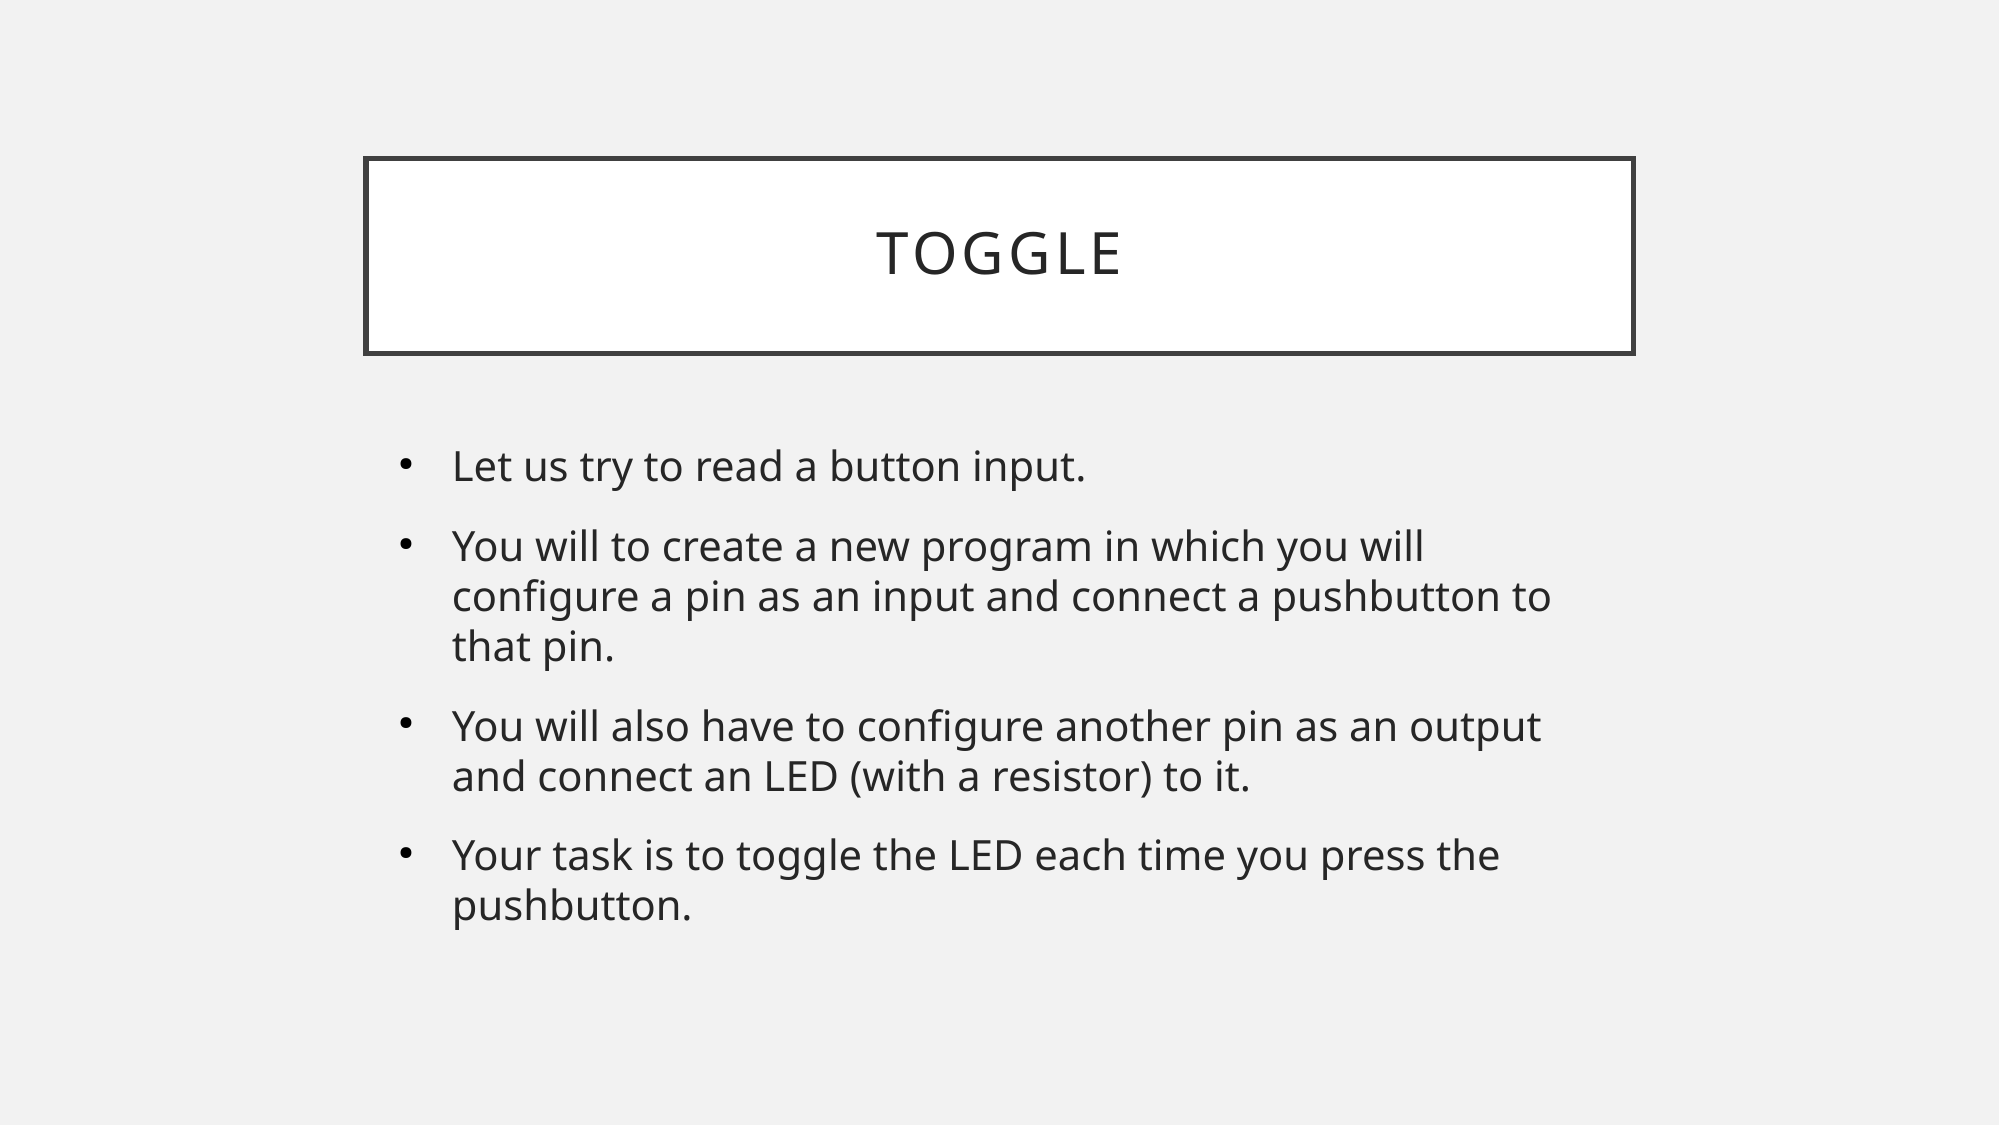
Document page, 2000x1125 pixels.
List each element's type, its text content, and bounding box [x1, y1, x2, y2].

list Let us try to read a button input. You will to create a new program in which you will configure a pin as an input and connect a pushbutton to that pin. You will also have to configure another pin as an output and connect an LED (with a resistor) to it. Your task is to toggle the LED each time you press the pushbutton. [365, 432, 1634, 942]
title Toggle [365, 158, 1634, 354]
